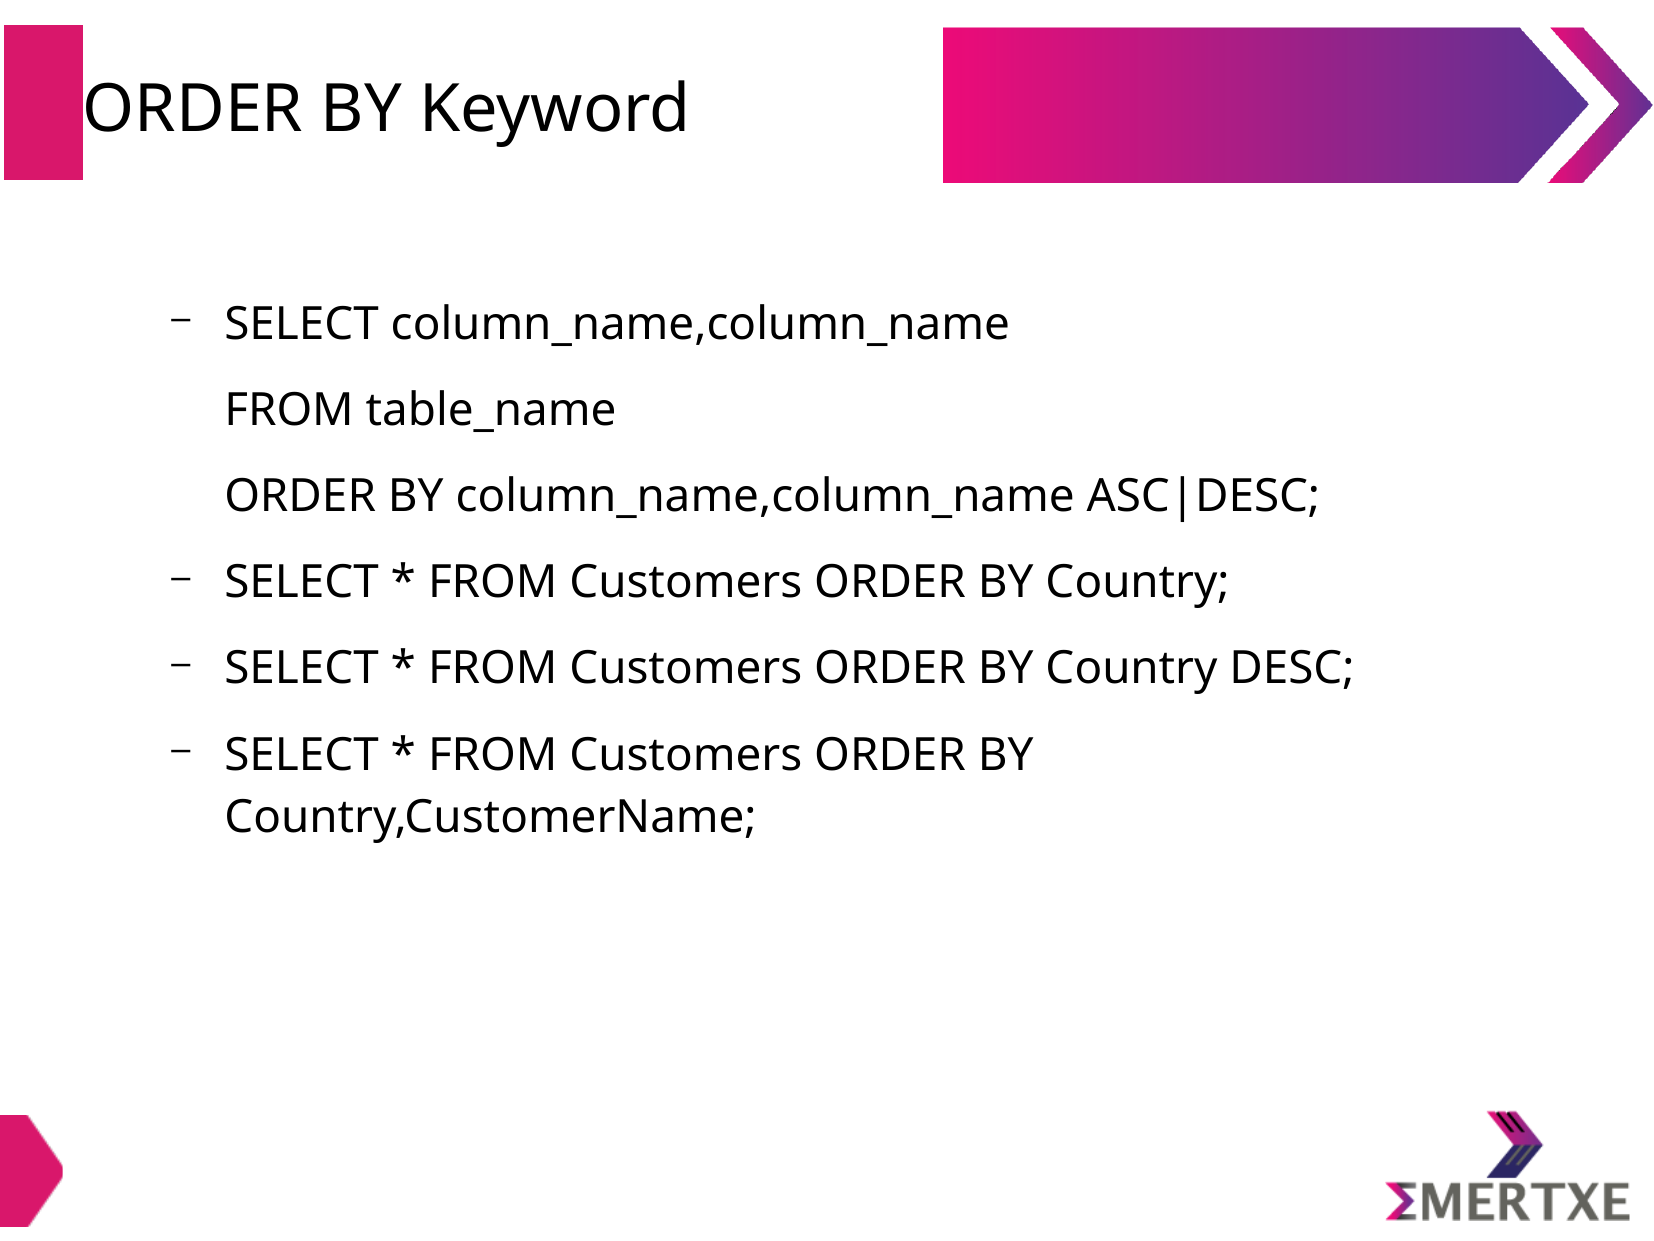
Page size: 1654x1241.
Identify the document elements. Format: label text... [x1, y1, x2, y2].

list SELECT column_name,column_name FROM table_name ORDER BY column_name,column_name ASC|DESC; SELECT * FROM Customers ORDER BY Country; SELECT * FROM Customers ORDER BY Country DESC; SELECT * FROM Customers ORDER BY Country,CustomerName; [82, 290, 1571, 1010]
picture [1385, 1107, 1631, 1221]
title ORDER BY Keyword [82, 2, 1571, 210]
picture [1571, 27, 1653, 183]
